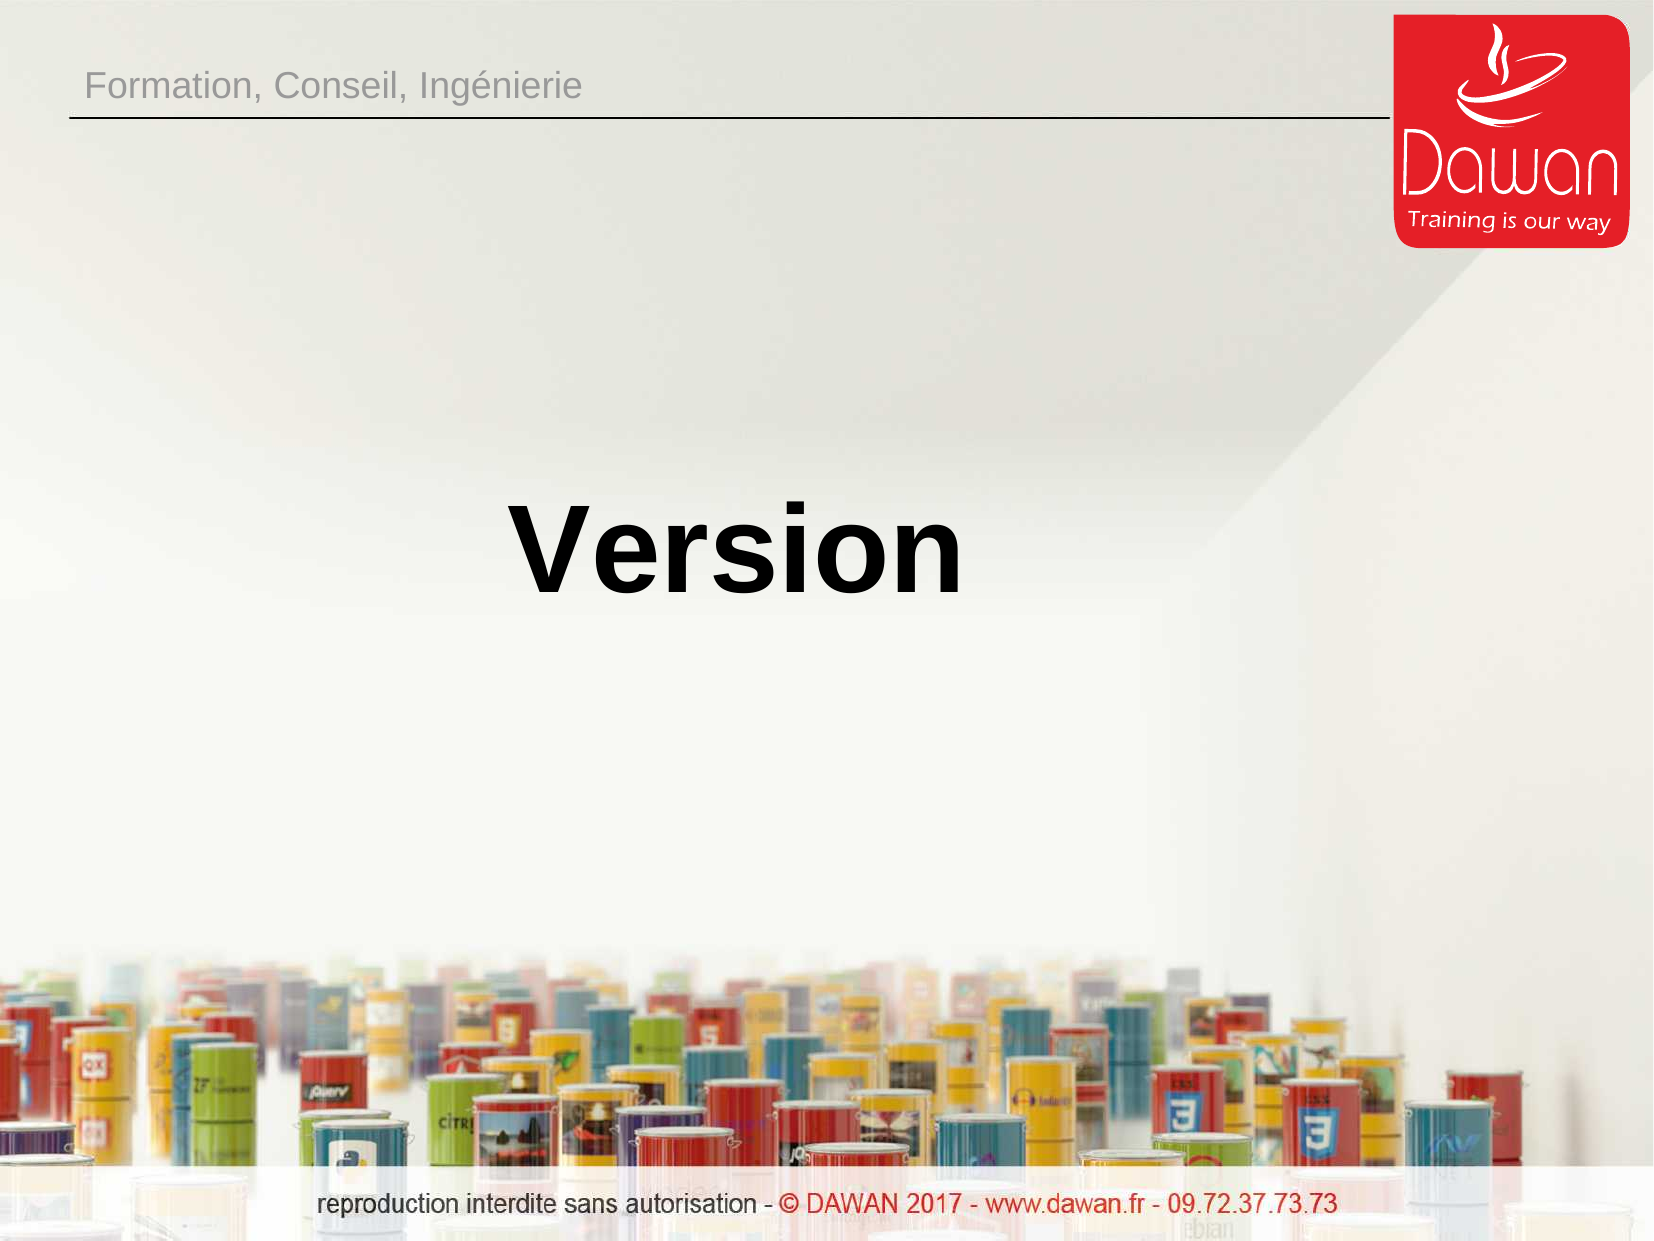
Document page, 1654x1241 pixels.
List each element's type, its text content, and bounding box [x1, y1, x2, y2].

text_box Formation, Conseil, Ingénierie [84, 64, 584, 109]
picture [0, 0, 1654, 1241]
text_box Version [507, 479, 1321, 626]
